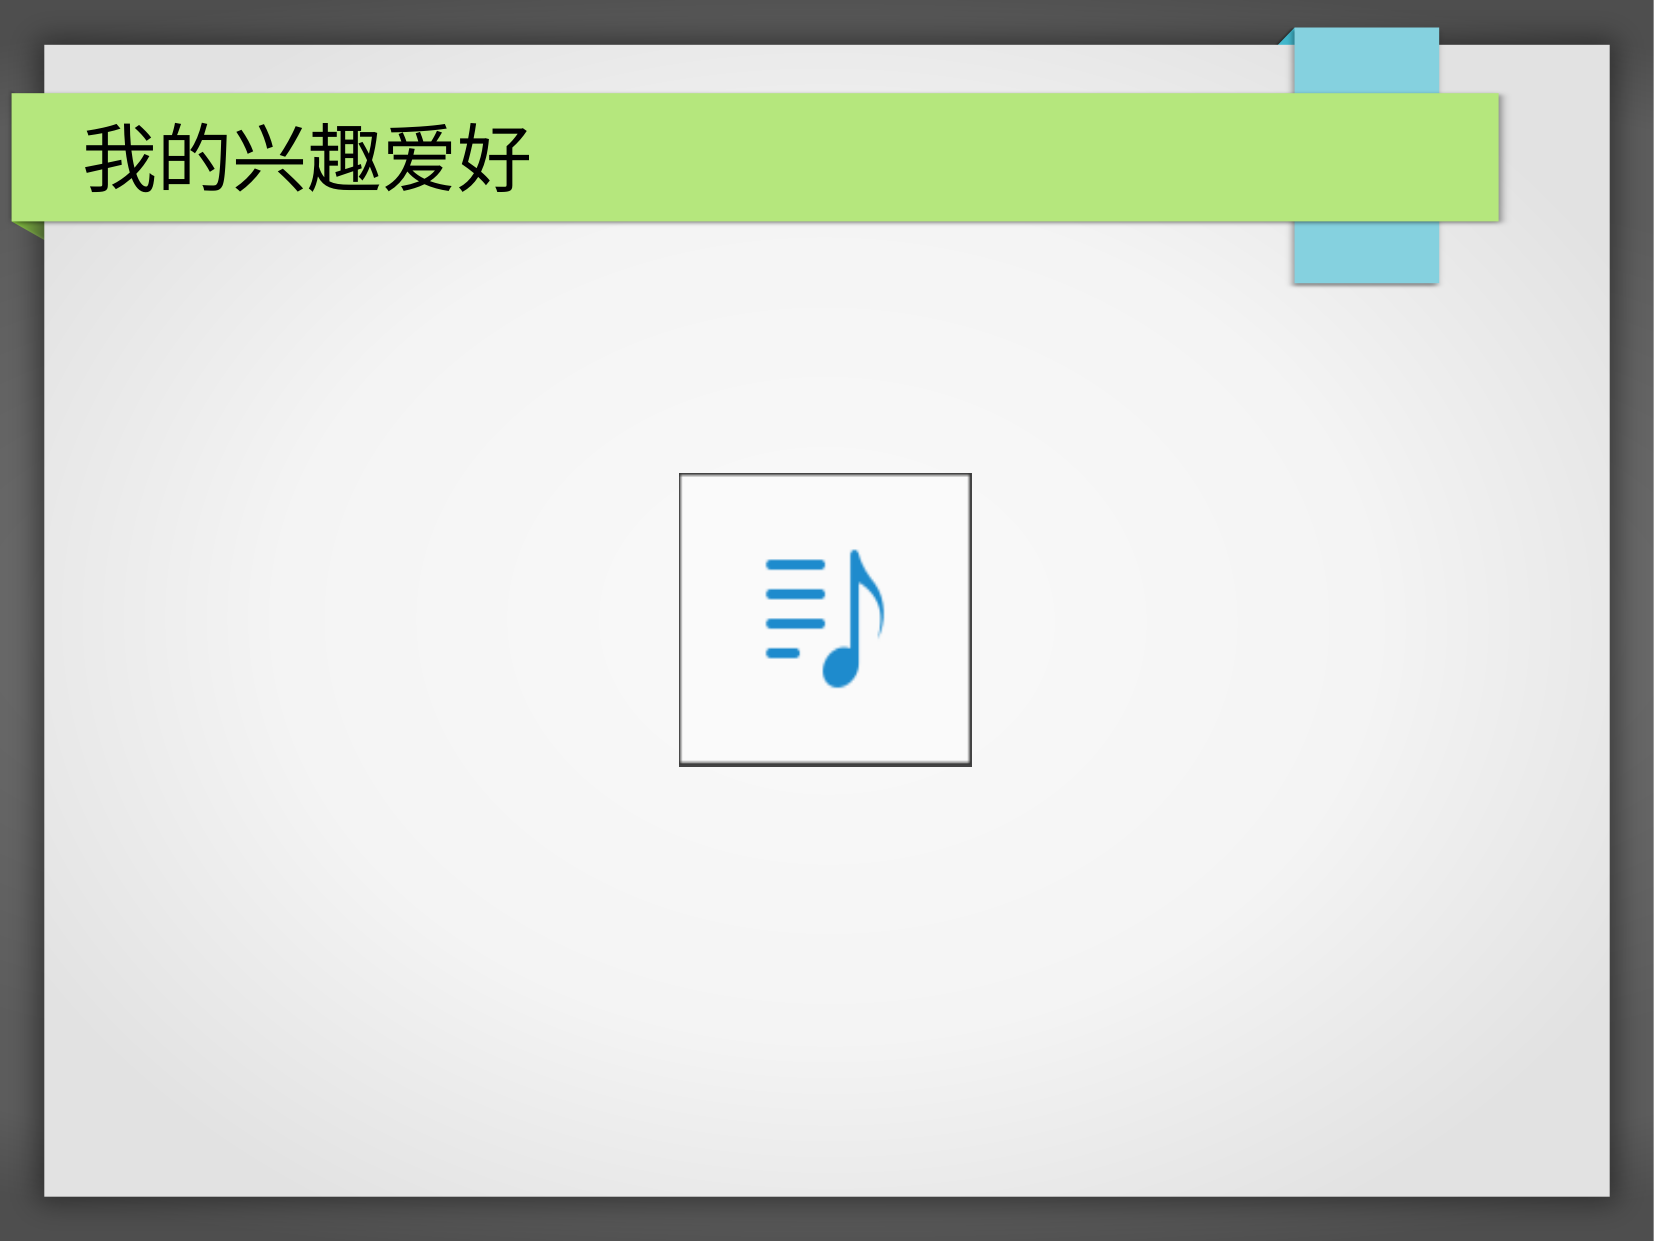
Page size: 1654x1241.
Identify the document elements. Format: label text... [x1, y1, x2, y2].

text_box [677, 472, 974, 768]
title 我的兴趣爱好 [82, 94, 1264, 213]
picture [0, 0, 1654, 1241]
